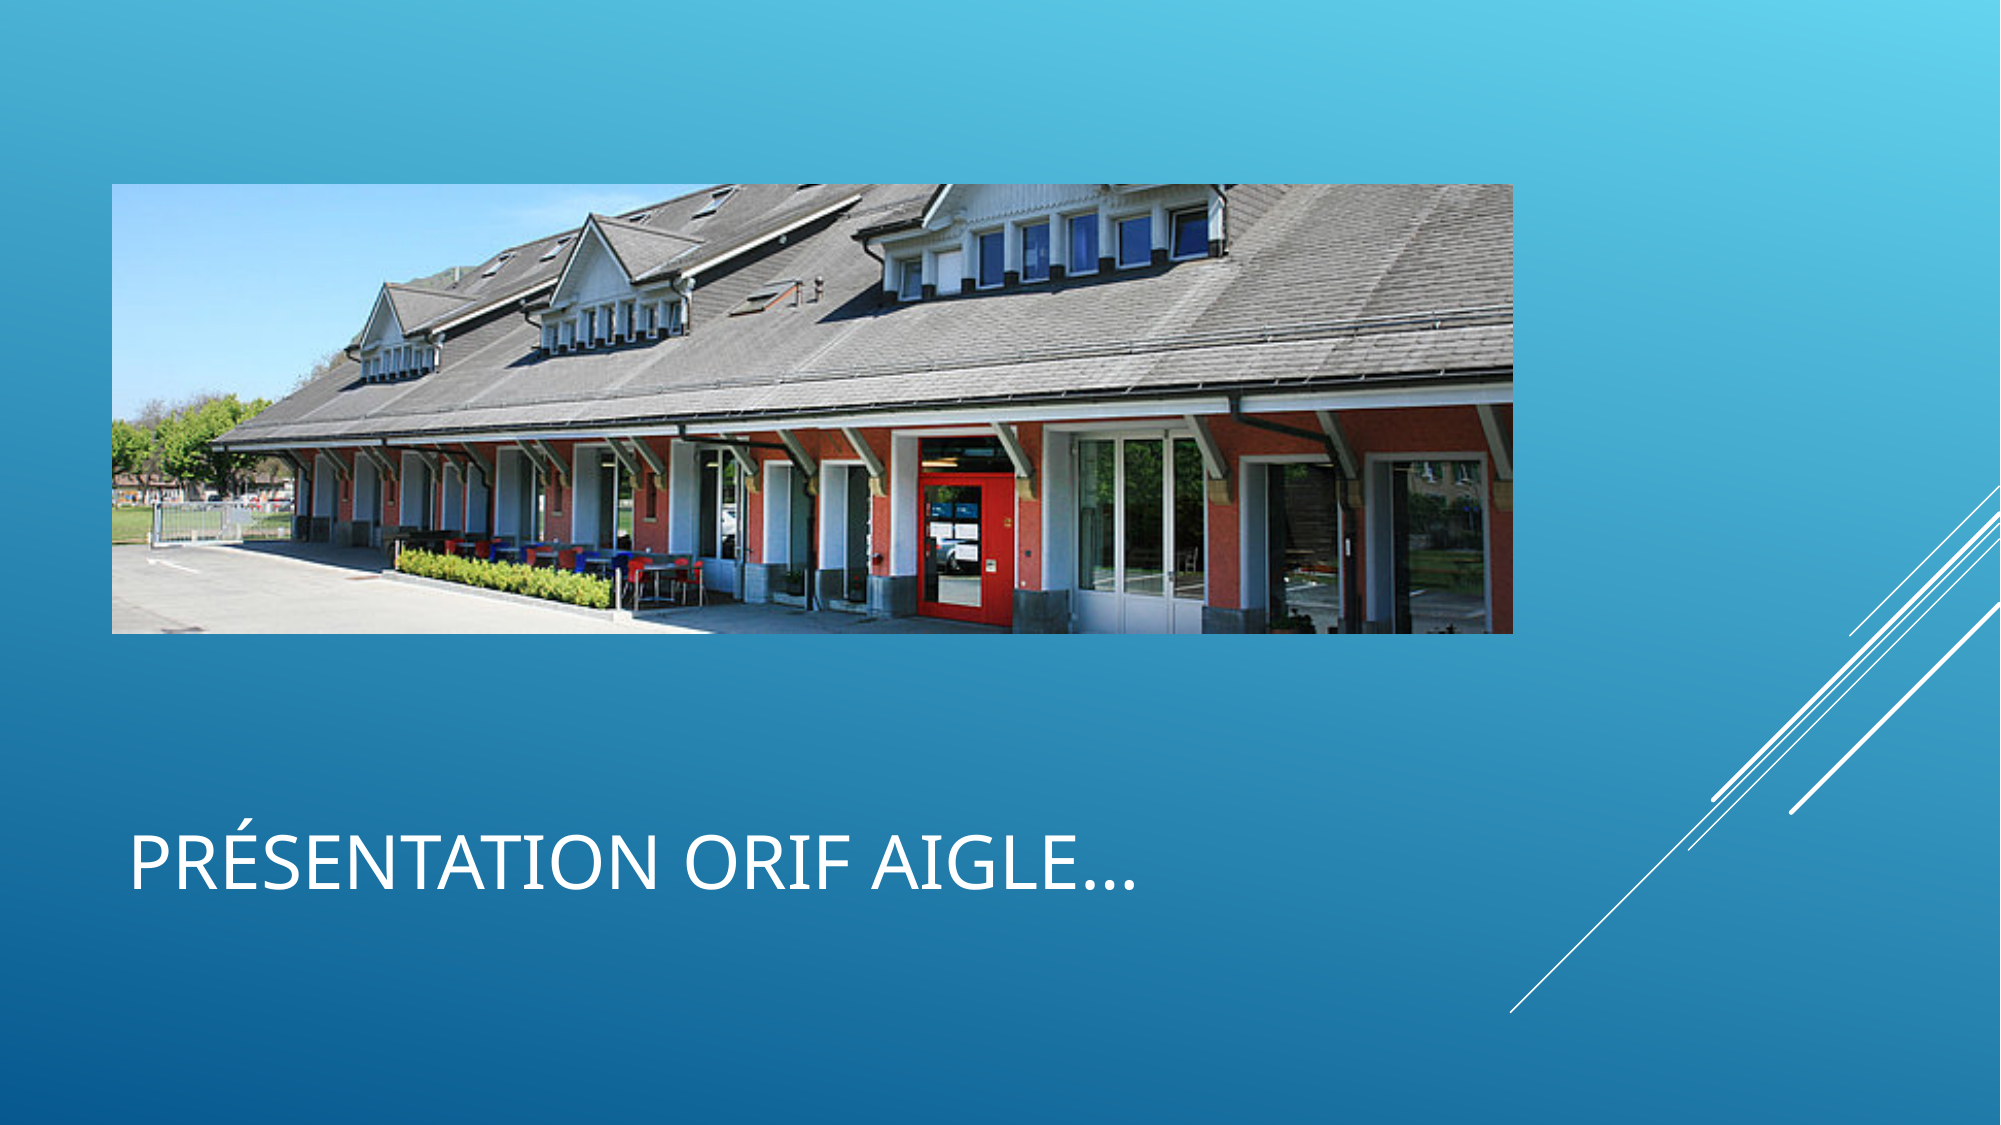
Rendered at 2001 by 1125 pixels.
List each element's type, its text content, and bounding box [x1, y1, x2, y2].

picture [112, 184, 1513, 634]
title Présentation Orif aigle… [112, 736, 1513, 984]
